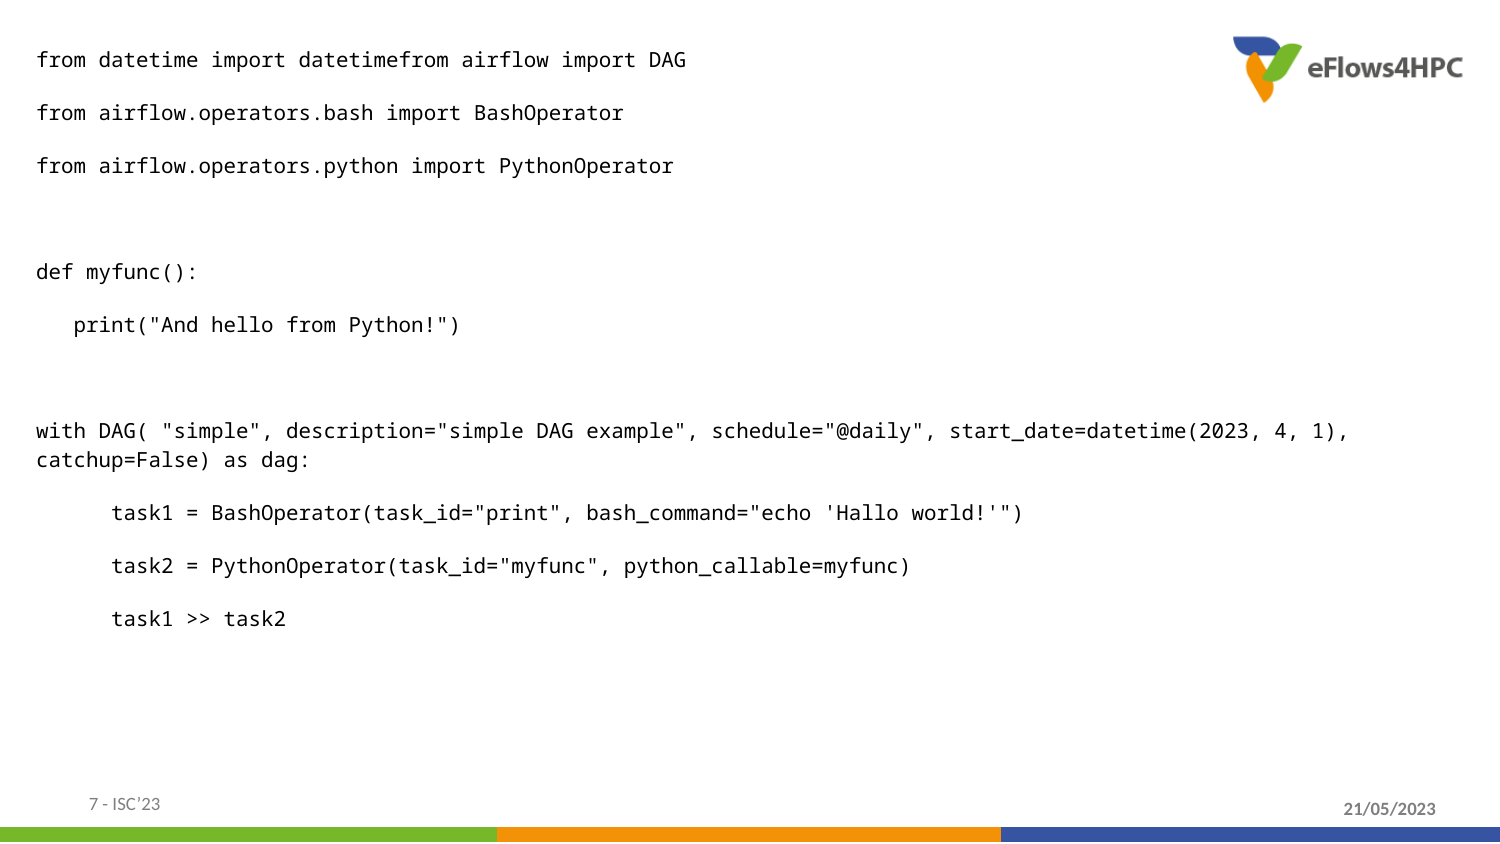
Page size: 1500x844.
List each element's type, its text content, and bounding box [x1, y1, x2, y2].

text_box from datetime import datetimefrom airflow import DAG from airflow.operators.bash import BashOperator from airflow.operators.python import PythonOperator def myfunc(): print("And hello from Python!") with DAG( "simple", description="simple DAG example", schedule="@daily", start_date=datetime(2023, 4, 1), catchup=False) as dag: task1 = BashOperator(task_id="print", bash_command="echo 'Hallo world!'") task2 = PythonOperator(task_id="myfunc", python_callable=myfunc) task1 >> task2 [21, 37, 1478, 751]
picture [1202, 23, 1487, 122]
